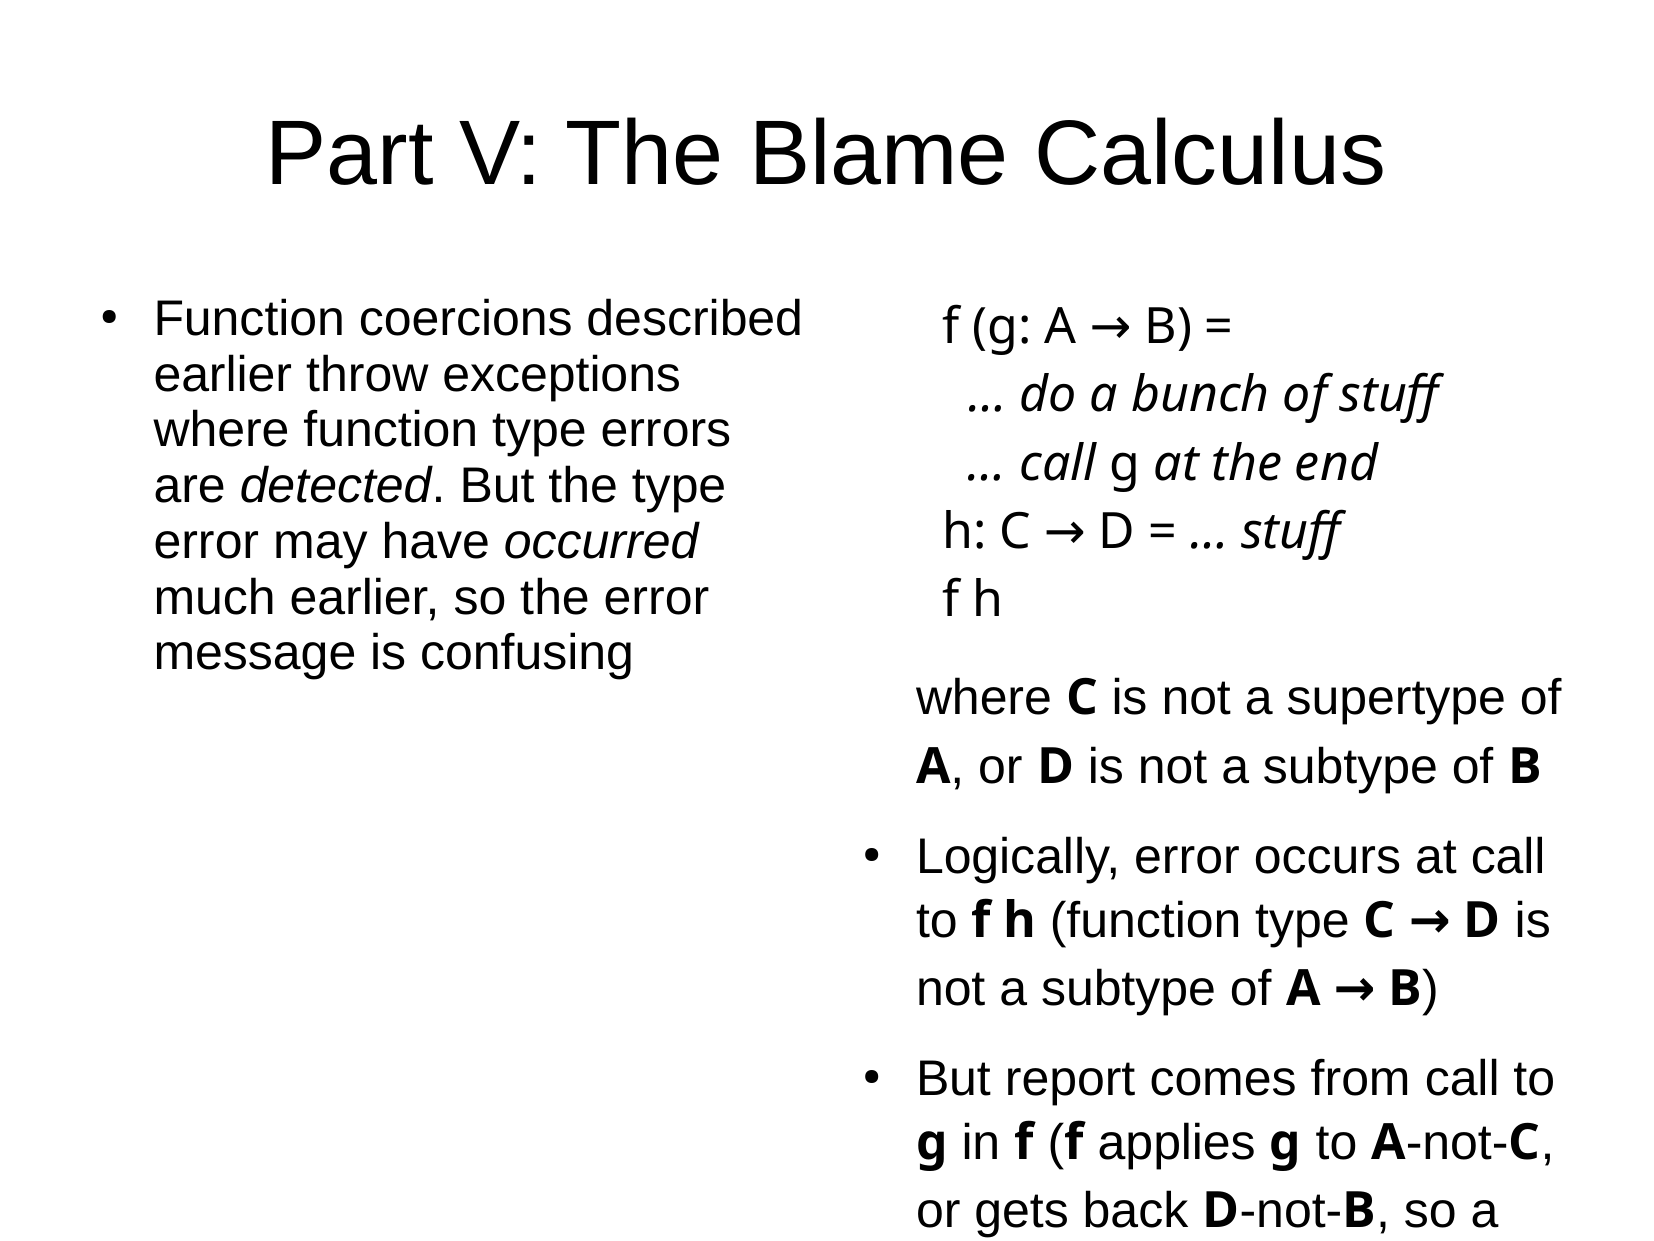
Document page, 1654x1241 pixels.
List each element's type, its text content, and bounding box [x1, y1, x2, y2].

list f (g: A → B) = … do a bunch of stuff … call g at the end h: C → D = … stuff f h where C is not a supertype of A, or D is not a subtype of B Logically, error occurs at call to f h (function type C → D is not a subtype of A → B) But report comes from call to g in f (f applies g to A-not-C, or gets back D-not-B, so a cast fails) [845, 290, 1572, 1219]
list Function coercions described earlier throw exceptions where function type errors are detected. But the type error may have occurred much earlier, so the error message is confusing [82, 290, 809, 681]
title Part V: The Blame Calculus [82, 49, 1571, 257]
